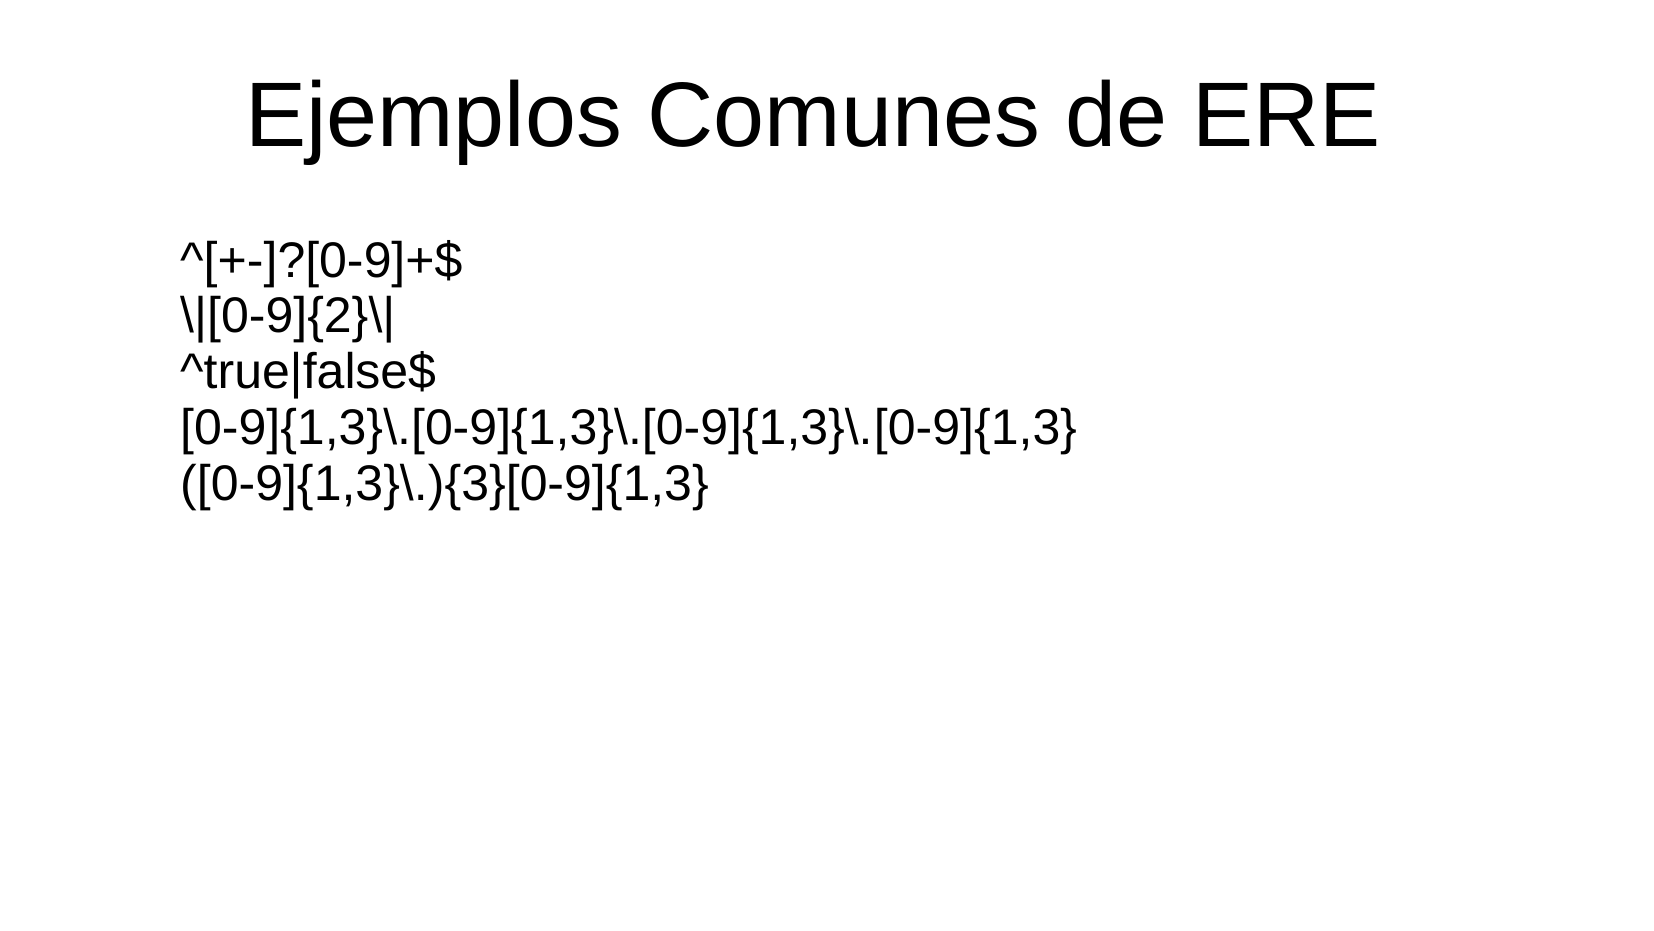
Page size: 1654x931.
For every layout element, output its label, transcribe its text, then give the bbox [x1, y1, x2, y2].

title Ejemplos Comunes de ERE [82, 37, 1571, 193]
text_box ^[+-]?[0-9]+$ \|[0-9]{2}\| ^true|false$ [0-9]{1,3}\.[0-9]{1,3}\.[0-9]{1,3}\.[0-9]{1,3} ([0-9]{1,3}\.){3}[0-9]{1,3} [165, 224, 1528, 768]
